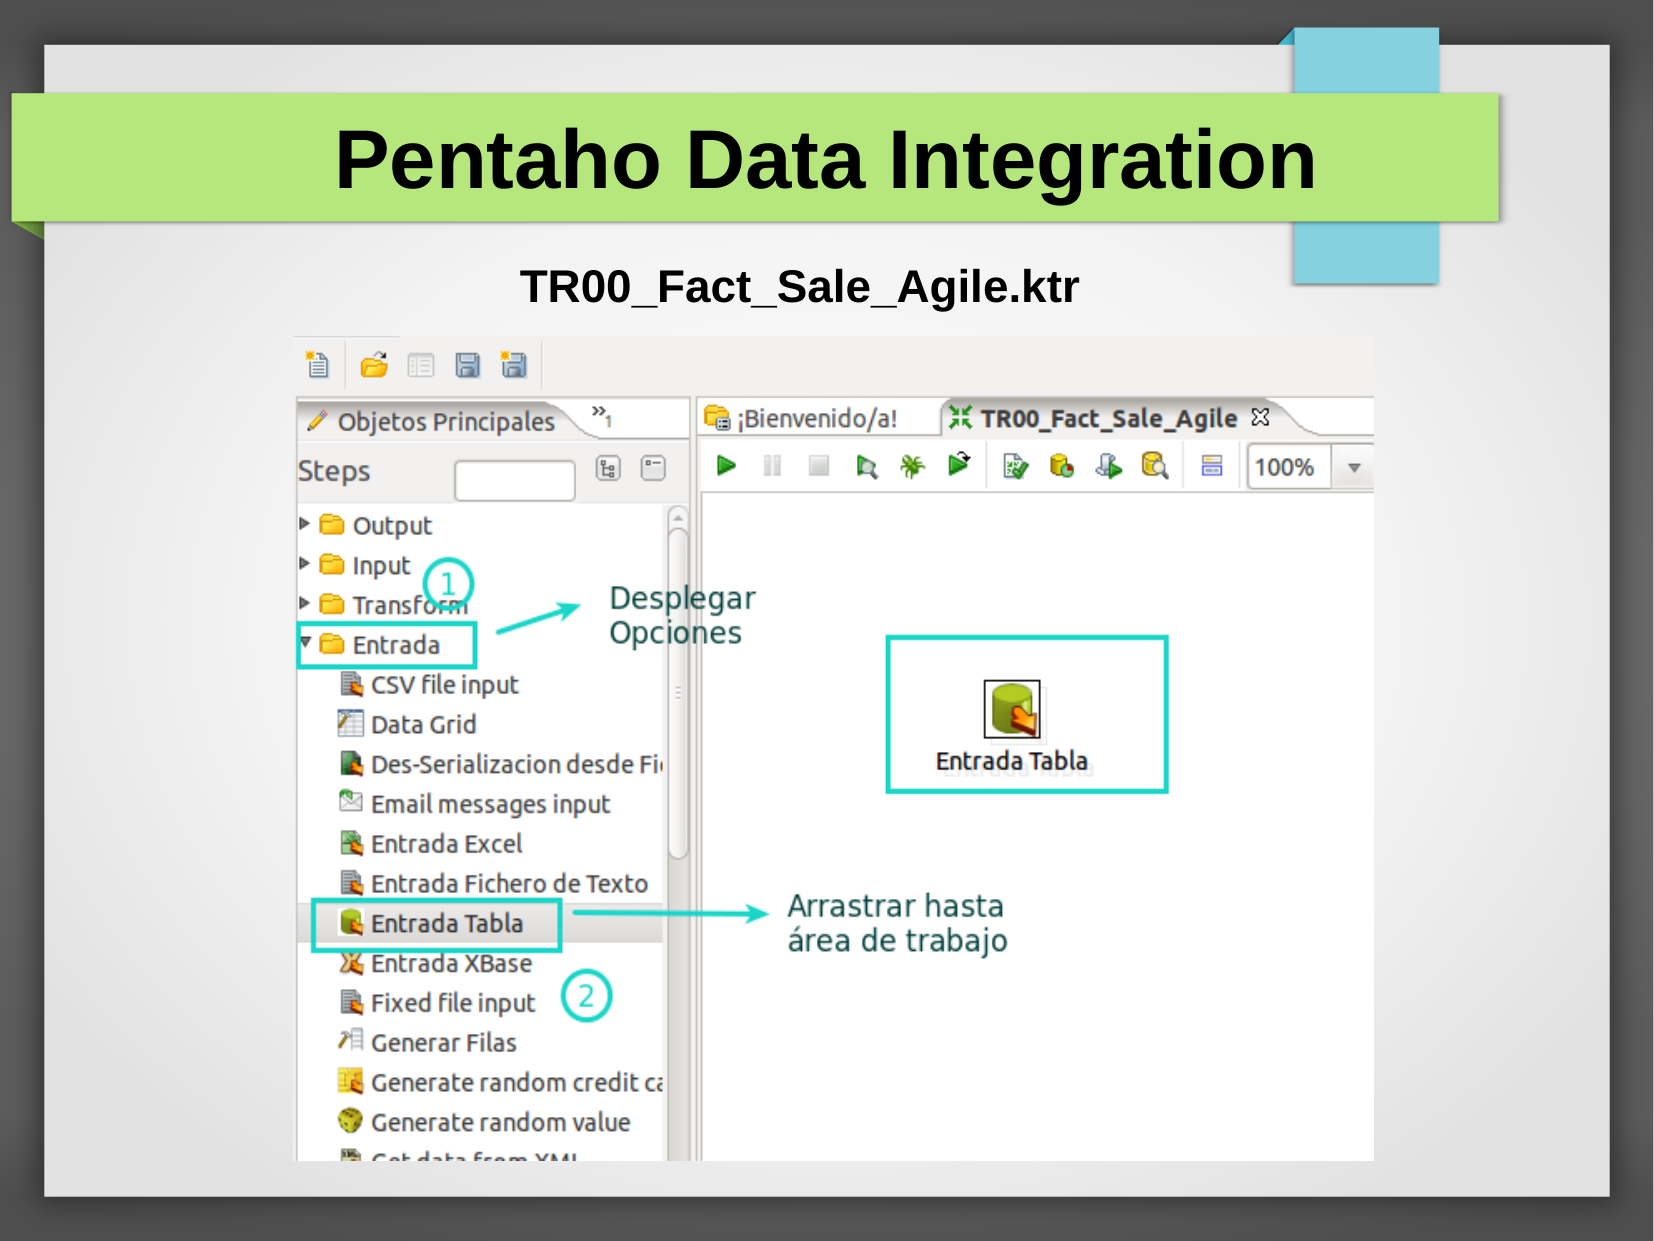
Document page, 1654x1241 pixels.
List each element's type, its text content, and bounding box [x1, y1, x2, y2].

picture [0, 0, 1654, 1241]
title Pentaho Data Integration [70, 106, 1583, 213]
text_box TR00_Fact_Sale_Agile.ktr [505, 253, 1095, 320]
